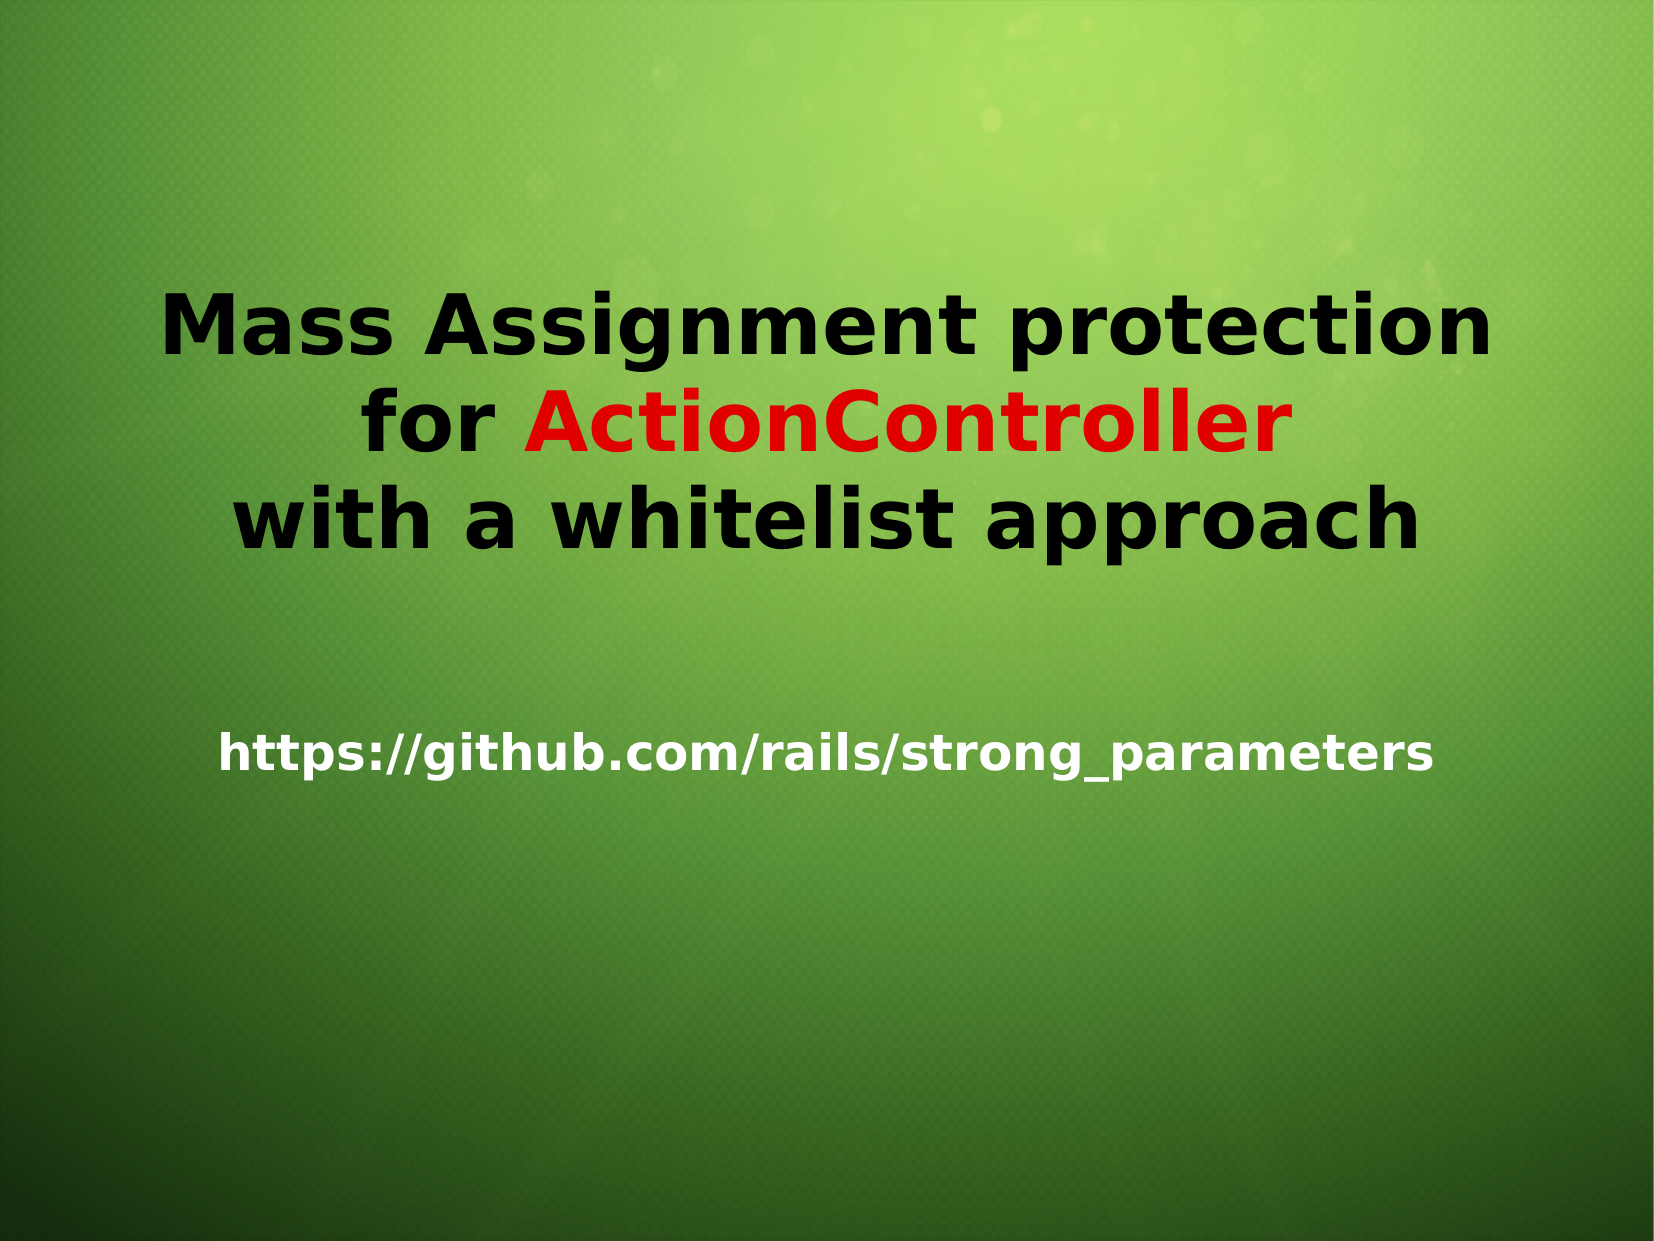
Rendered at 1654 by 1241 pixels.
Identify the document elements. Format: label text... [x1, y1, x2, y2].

picture [0, 0, 1654, 1241]
subtitle Mass Assignment protection for ActionController with a whitelist approach https://github.com/rails/strong_parameters [82, 49, 1571, 1010]
